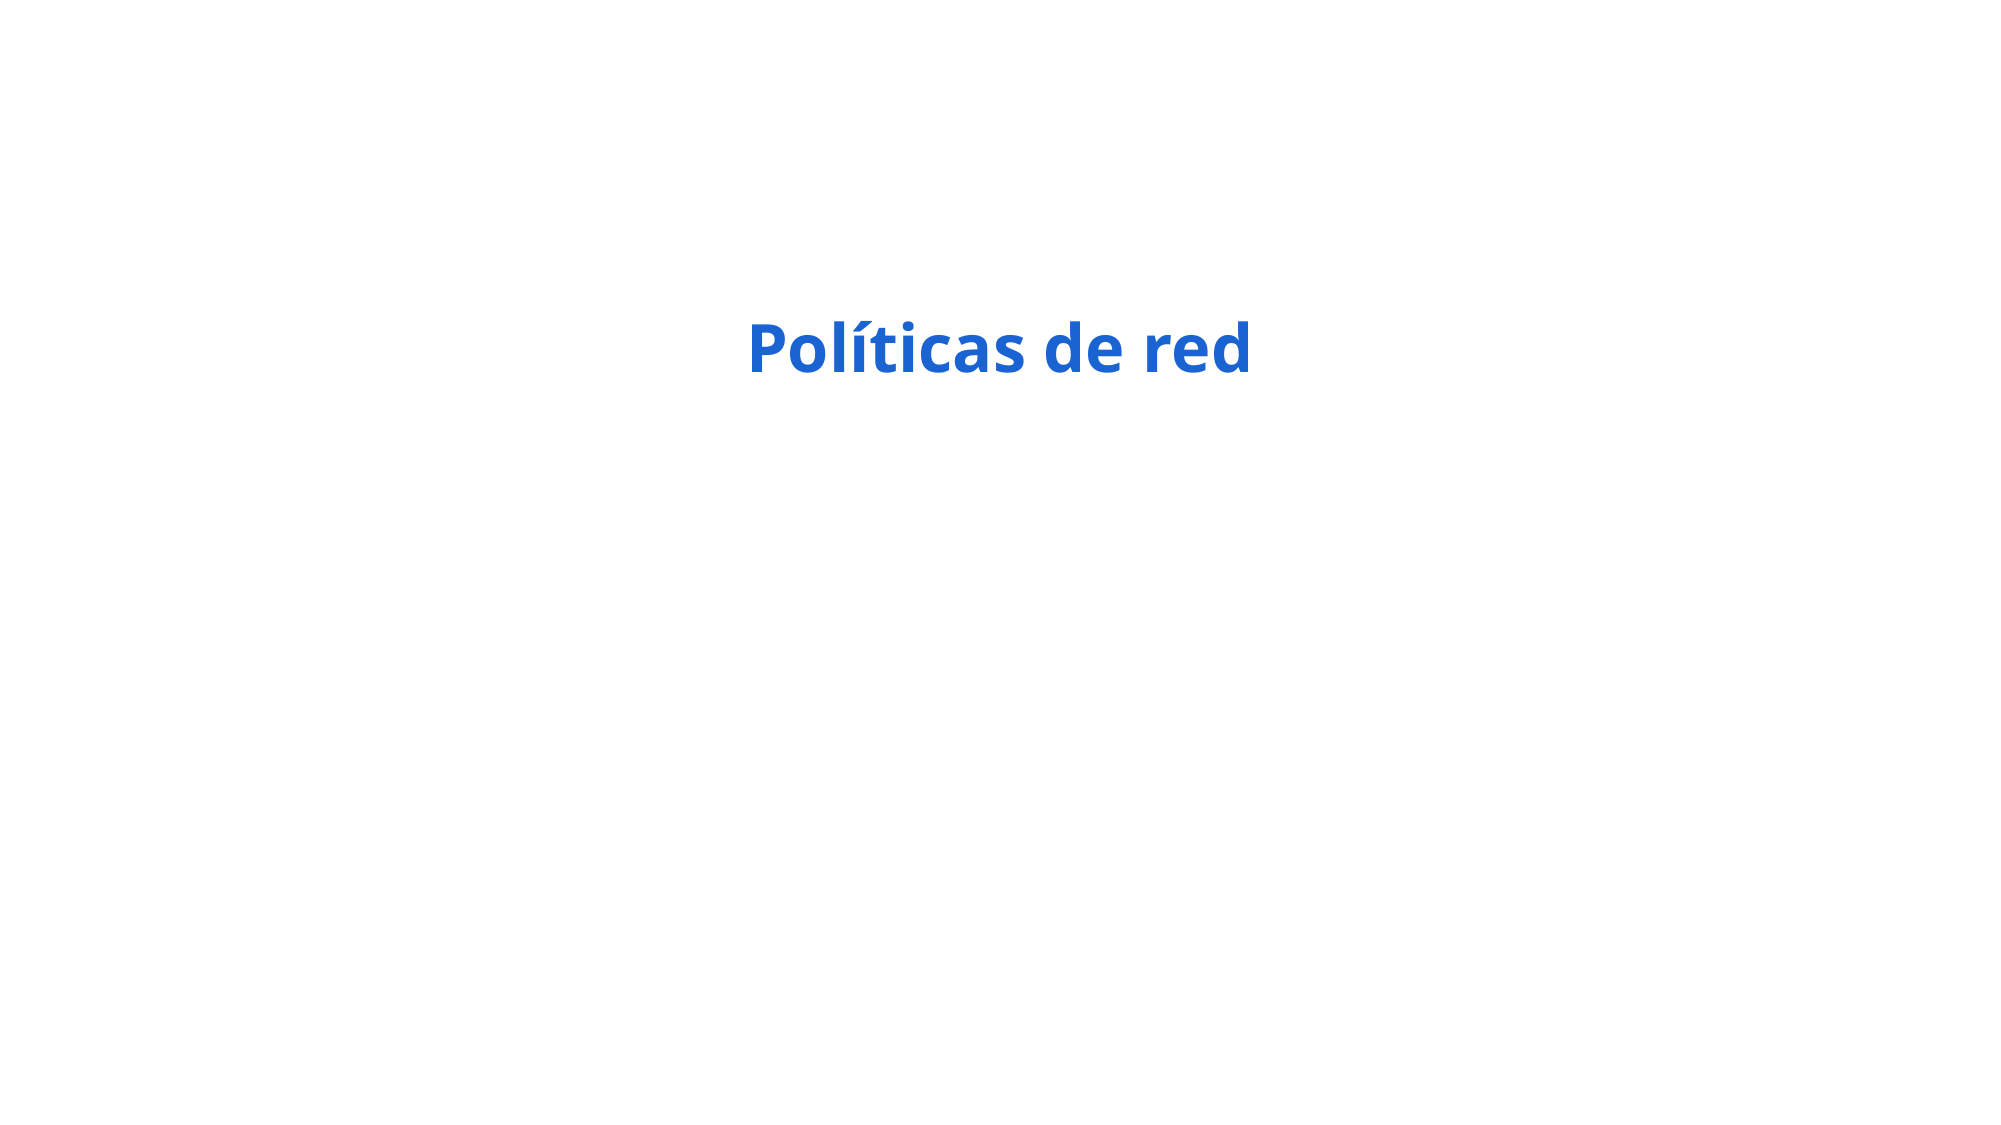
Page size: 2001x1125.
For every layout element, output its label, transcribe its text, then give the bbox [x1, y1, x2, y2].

text_box Políticas de red [149, 248, 1851, 573]
